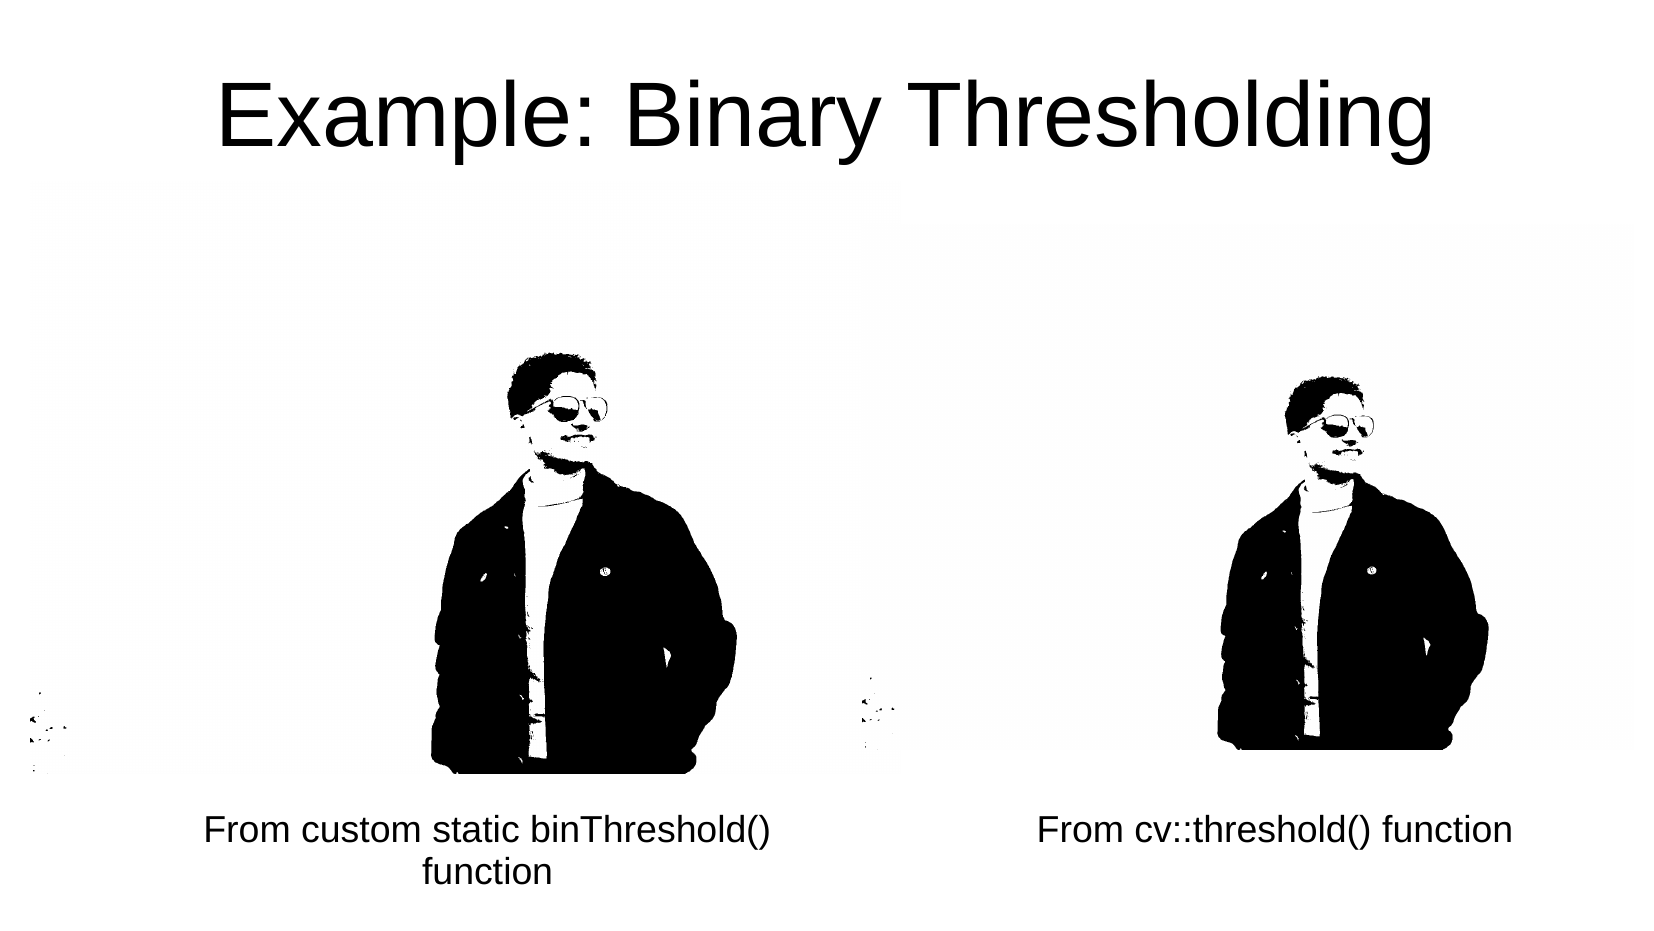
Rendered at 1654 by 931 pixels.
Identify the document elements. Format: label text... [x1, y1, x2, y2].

text_box From cv::threshold() function [975, 801, 1576, 859]
title Example: Binary Thresholding [82, 37, 1571, 193]
text_box From custom static binThreshold() function [187, 801, 788, 901]
picture [30, 181, 1634, 774]
